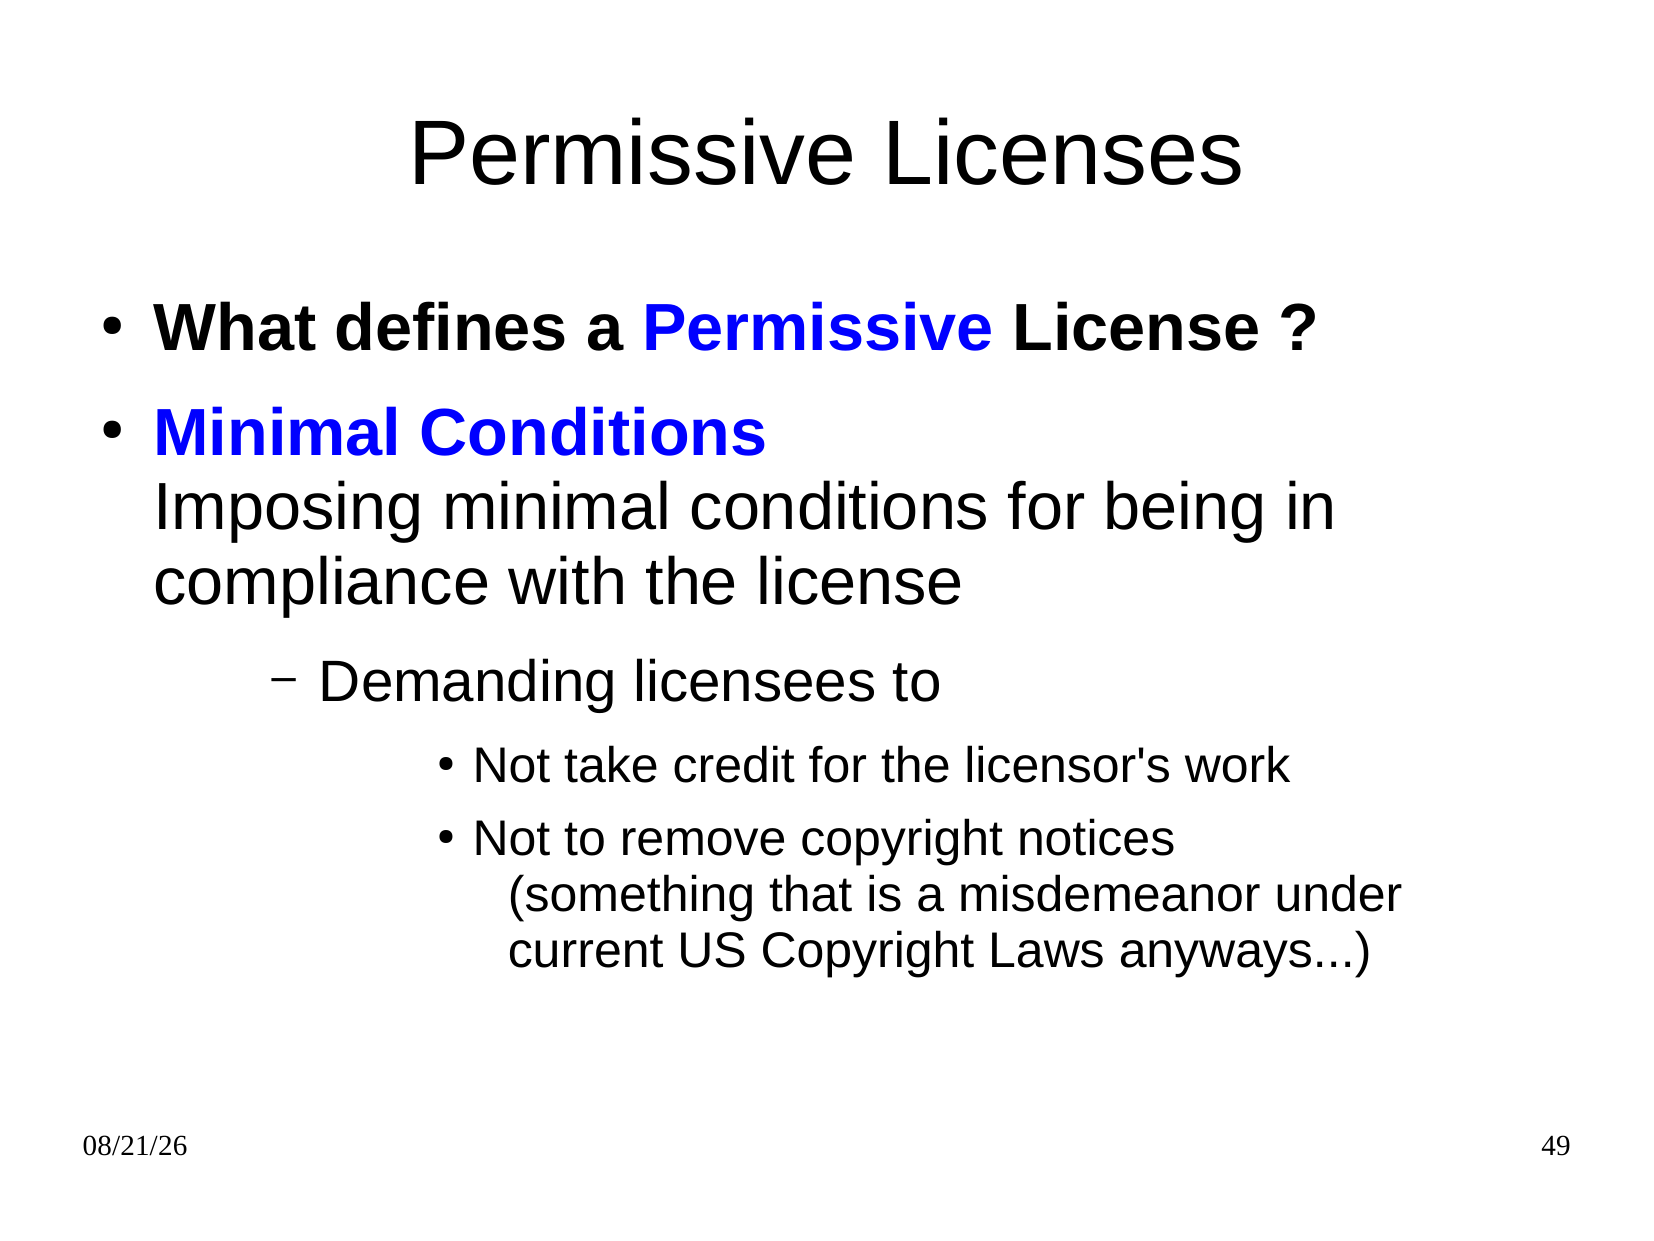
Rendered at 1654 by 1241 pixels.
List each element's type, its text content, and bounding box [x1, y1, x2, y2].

list What defines a Permissive License ? Minimal Conditions Imposing minimal conditions for being in compliance with the license Demanding licensees to Not take credit for the licensor's work Not to remove copyright notices (something that is a misdemeanor under current US Copyright Laws anyways...) [82, 290, 1571, 1094]
title Permissive Licenses [82, 49, 1571, 257]
